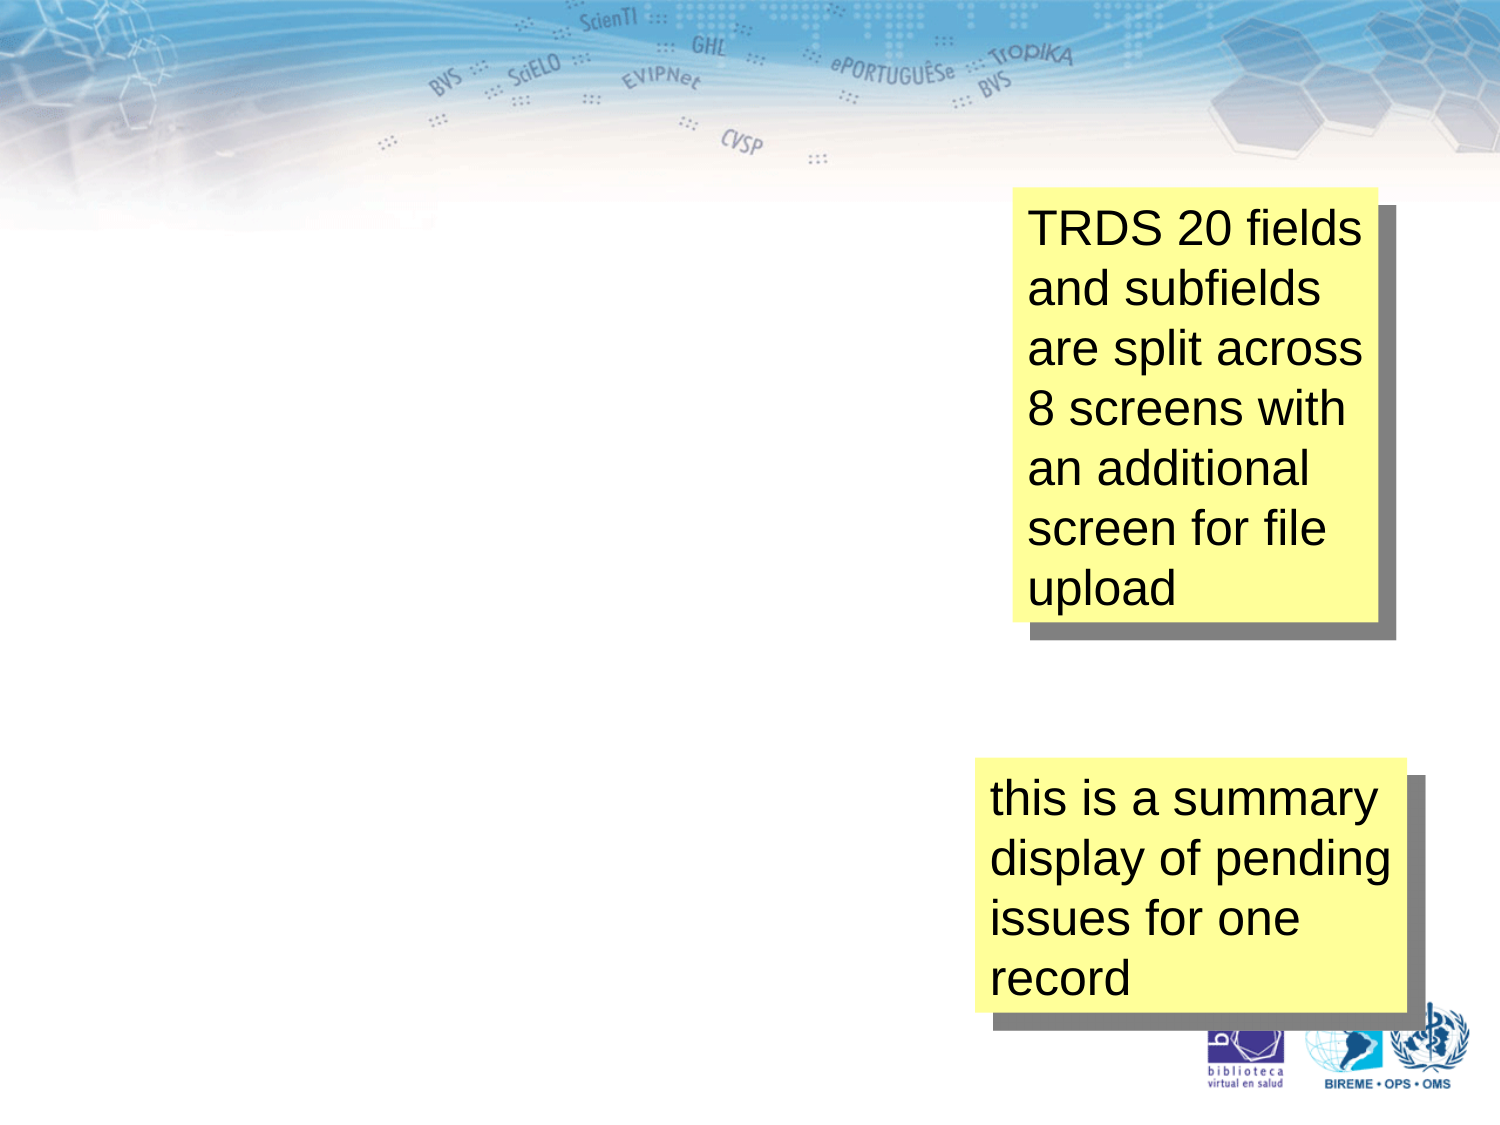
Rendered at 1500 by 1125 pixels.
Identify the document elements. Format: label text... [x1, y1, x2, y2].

picture [0, 0, 1500, 1125]
text_box this is a summary display of pending issues for one record [975, 757, 1408, 1013]
text_box TRDS 20 fields and subfields are split across 8 screens with an additional screen for file upload [1012, 187, 1379, 623]
